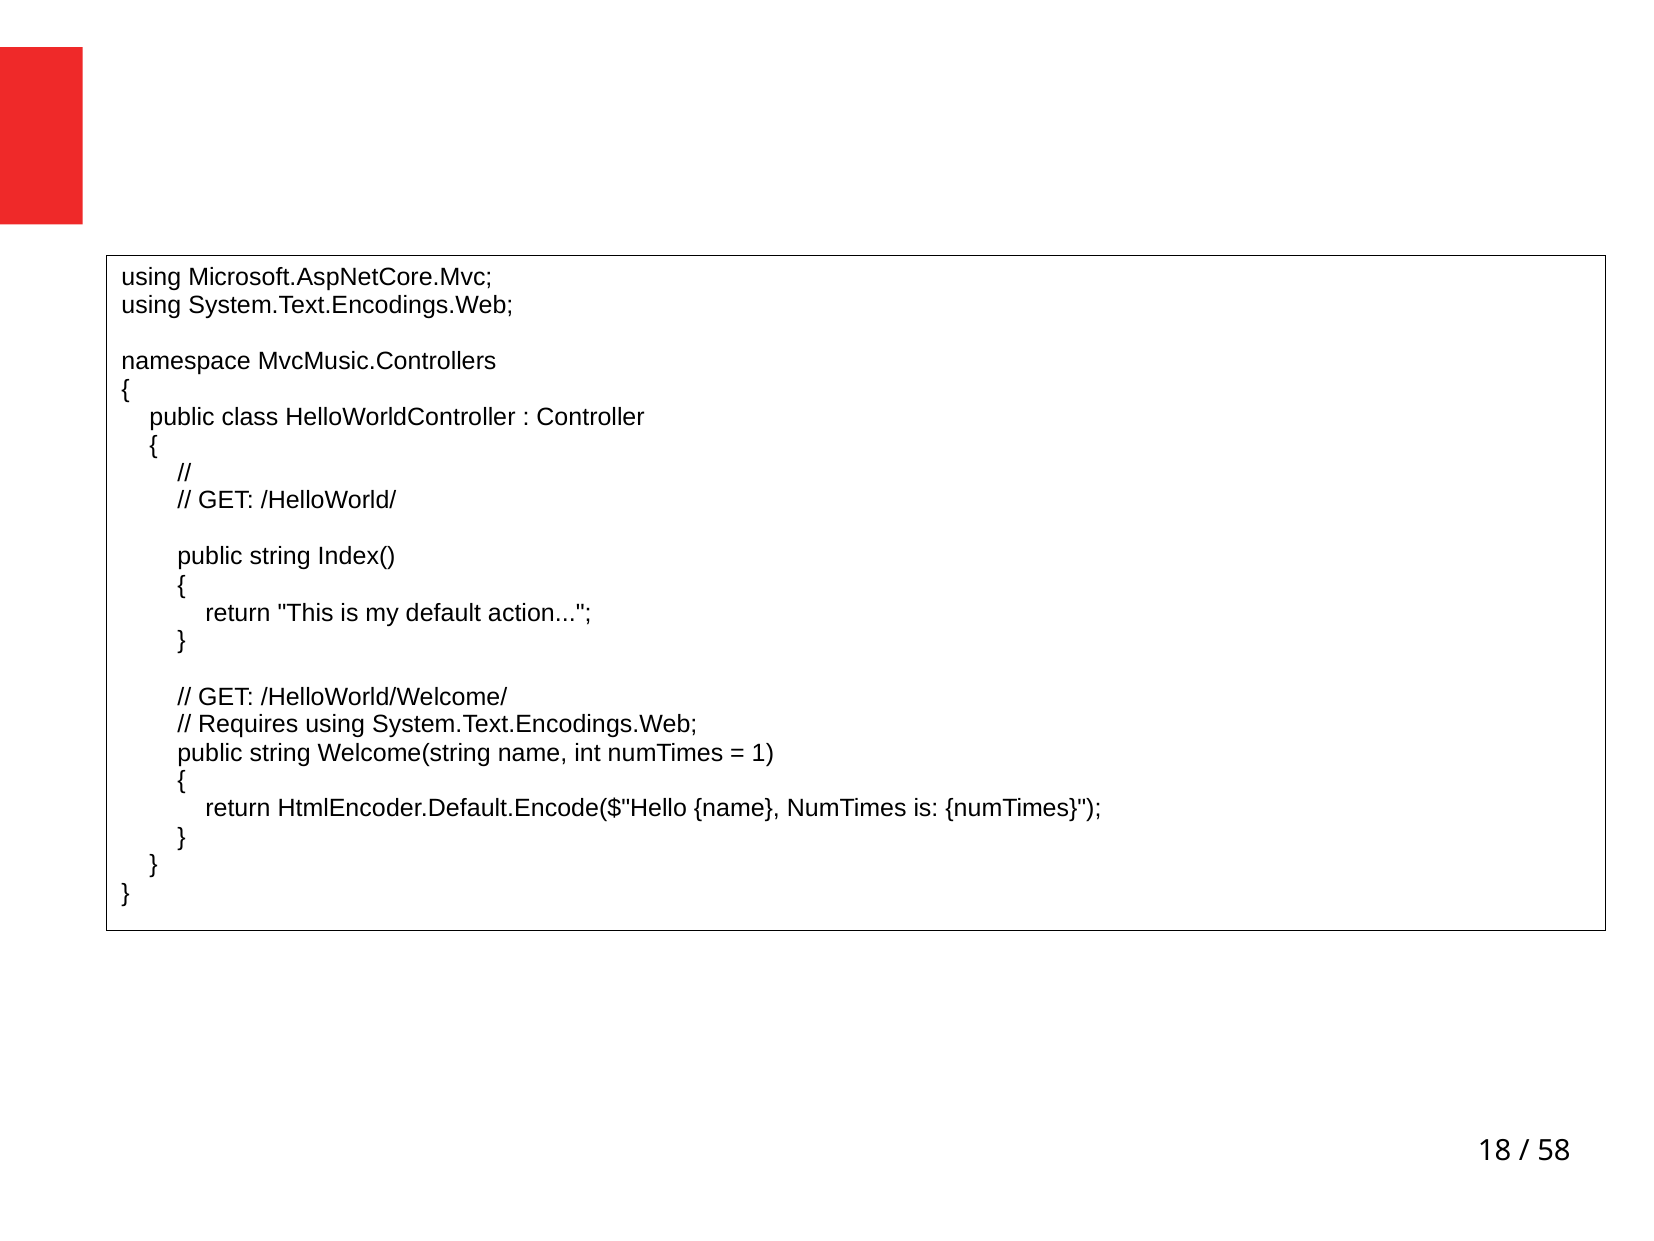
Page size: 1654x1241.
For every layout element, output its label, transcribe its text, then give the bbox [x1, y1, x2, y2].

text_box using Microsoft.AspNetCore.Mvc; using System.Text.Encodings.Web; namespace MvcMusic.Controllers { public class HelloWorldController : Controller { // // GET: /HelloWorld/ public string Index() { return "This is my default action..."; } // GET: /HelloWorld/Welcome/ // Requires using System.Text.Encodings.Web; public string Welcome(string name, int numTimes = 1) { return HtmlEncoder.Default.Encode($"Hello {name}, NumTimes is: {numTimes}"); } } } [106, 255, 1606, 931]
